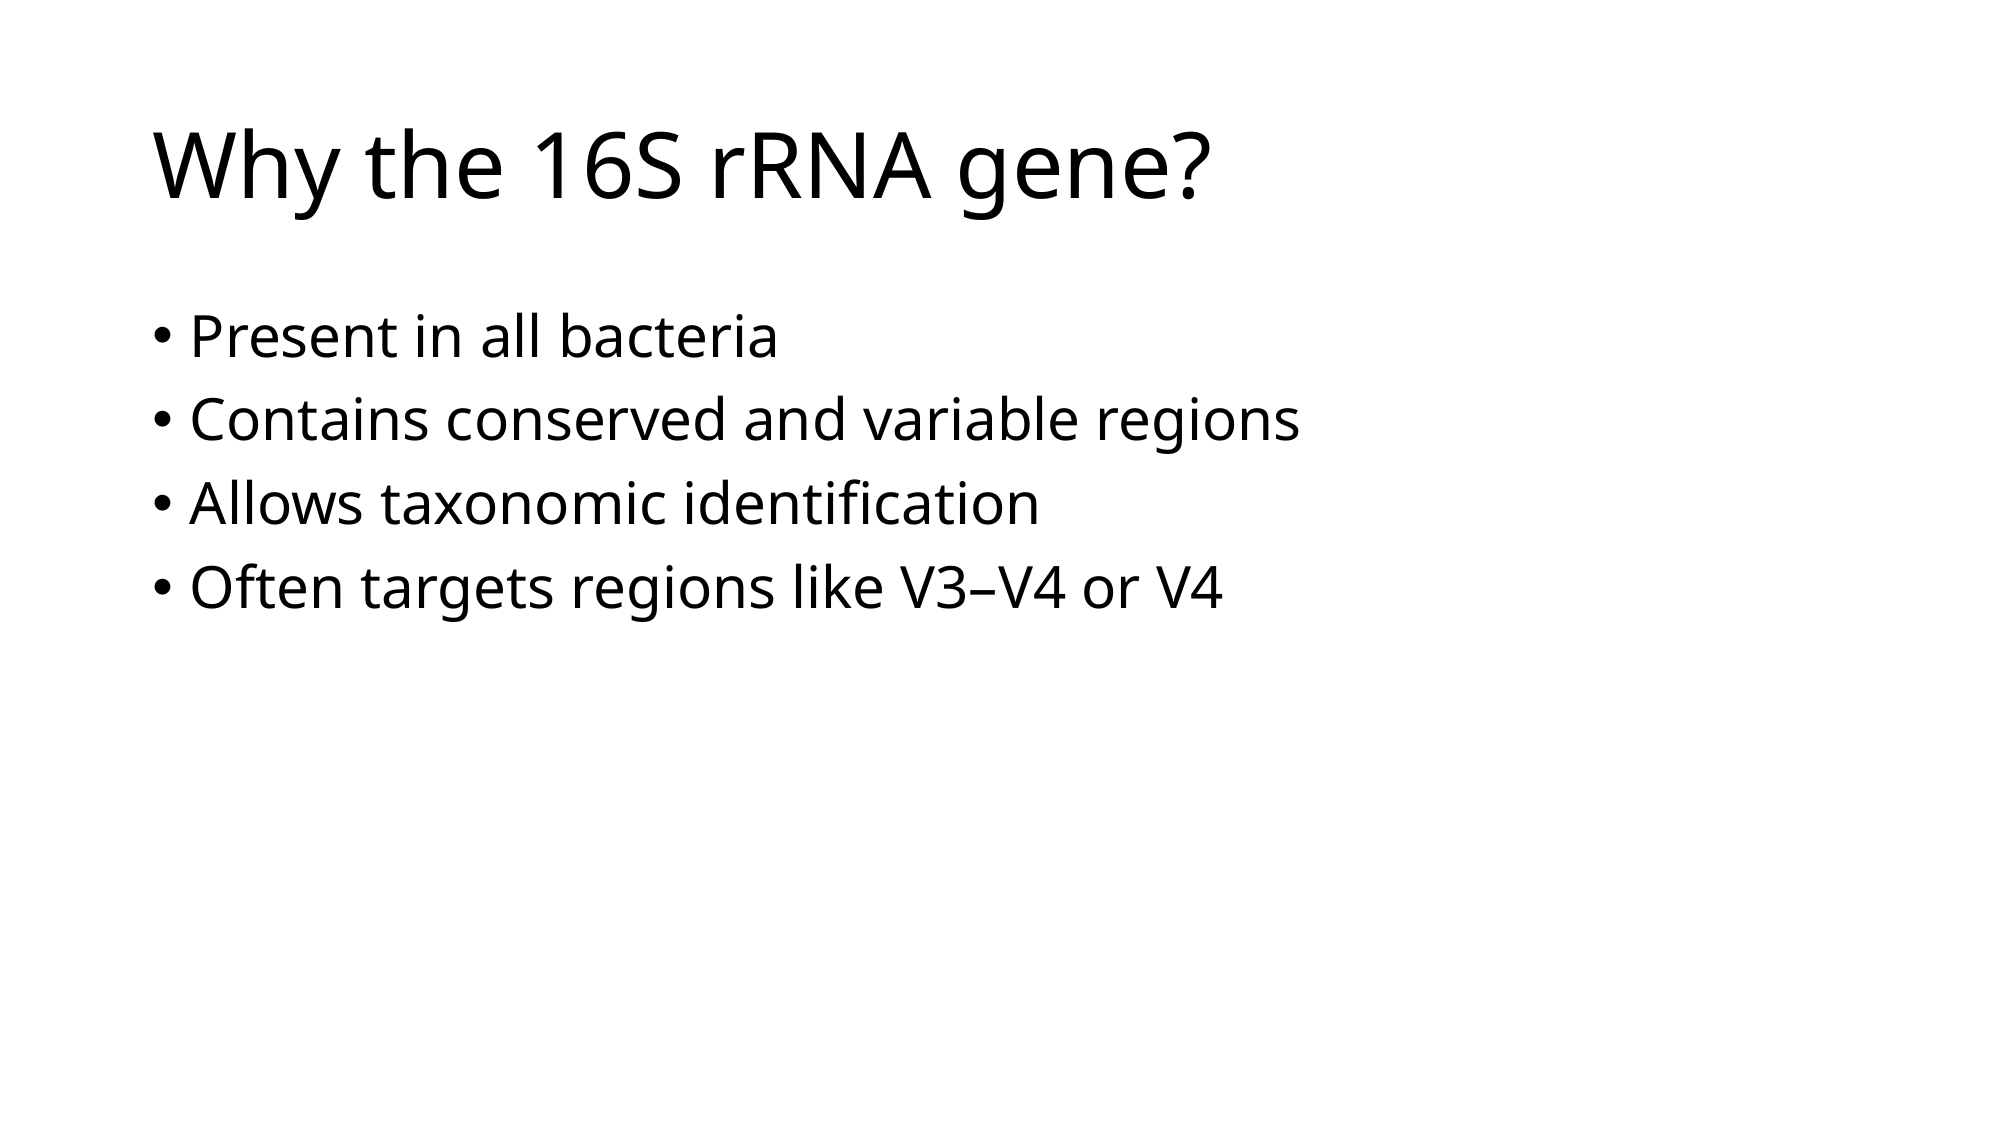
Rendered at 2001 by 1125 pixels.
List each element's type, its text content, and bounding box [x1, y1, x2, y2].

title Why the 16S rRNA gene? [137, 59, 1863, 278]
list Present in all bacteria Contains conserved and variable regions Allows taxonomic identification Often targets regions like V3–V4 or V4 [137, 299, 1863, 1014]
